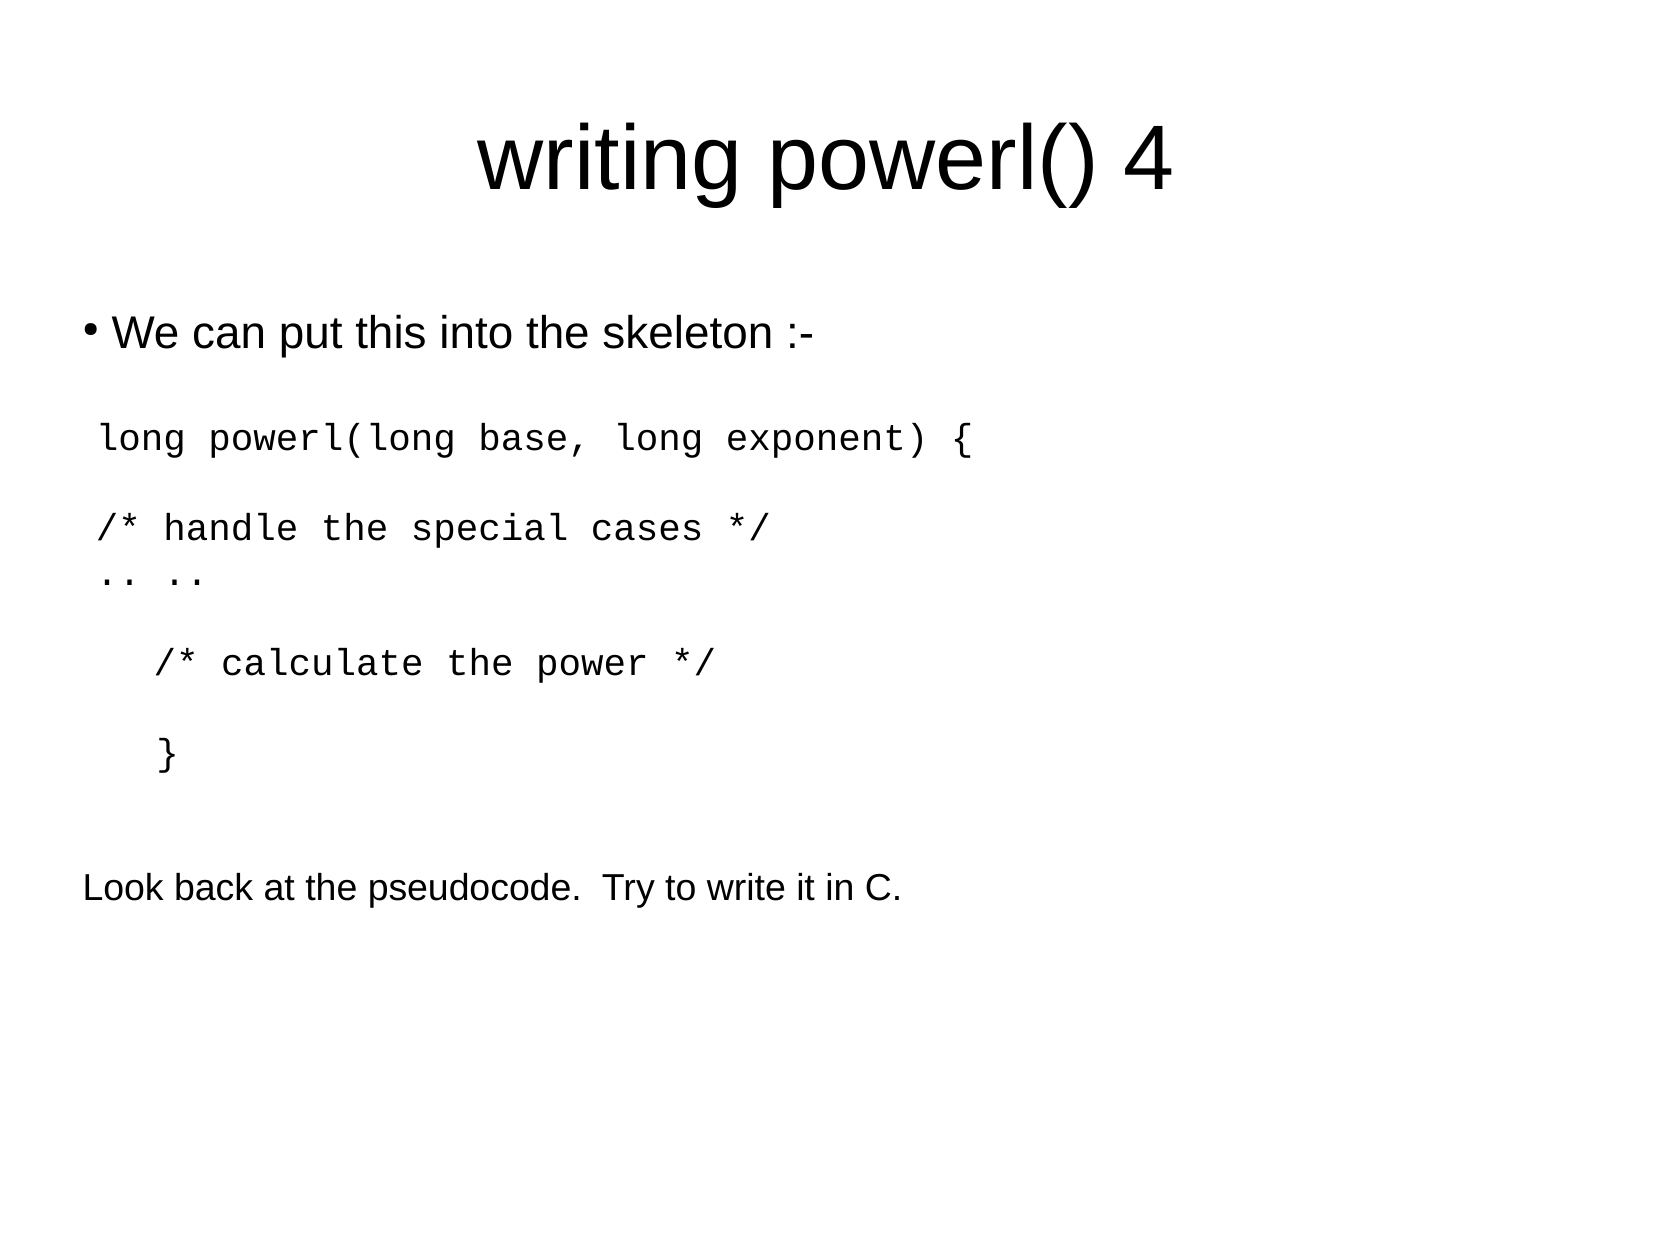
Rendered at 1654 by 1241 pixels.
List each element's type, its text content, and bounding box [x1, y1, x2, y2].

title writing powerl() 4 [82, 49, 1571, 248]
subtitle We can put this into the skeleton :- long powerl(long base, long exponent) { /* handle the special cases */ .. .. /* calculate the power */ } Look back at the pseudocode. Try to write it in C. [82, 248, 1595, 1098]
